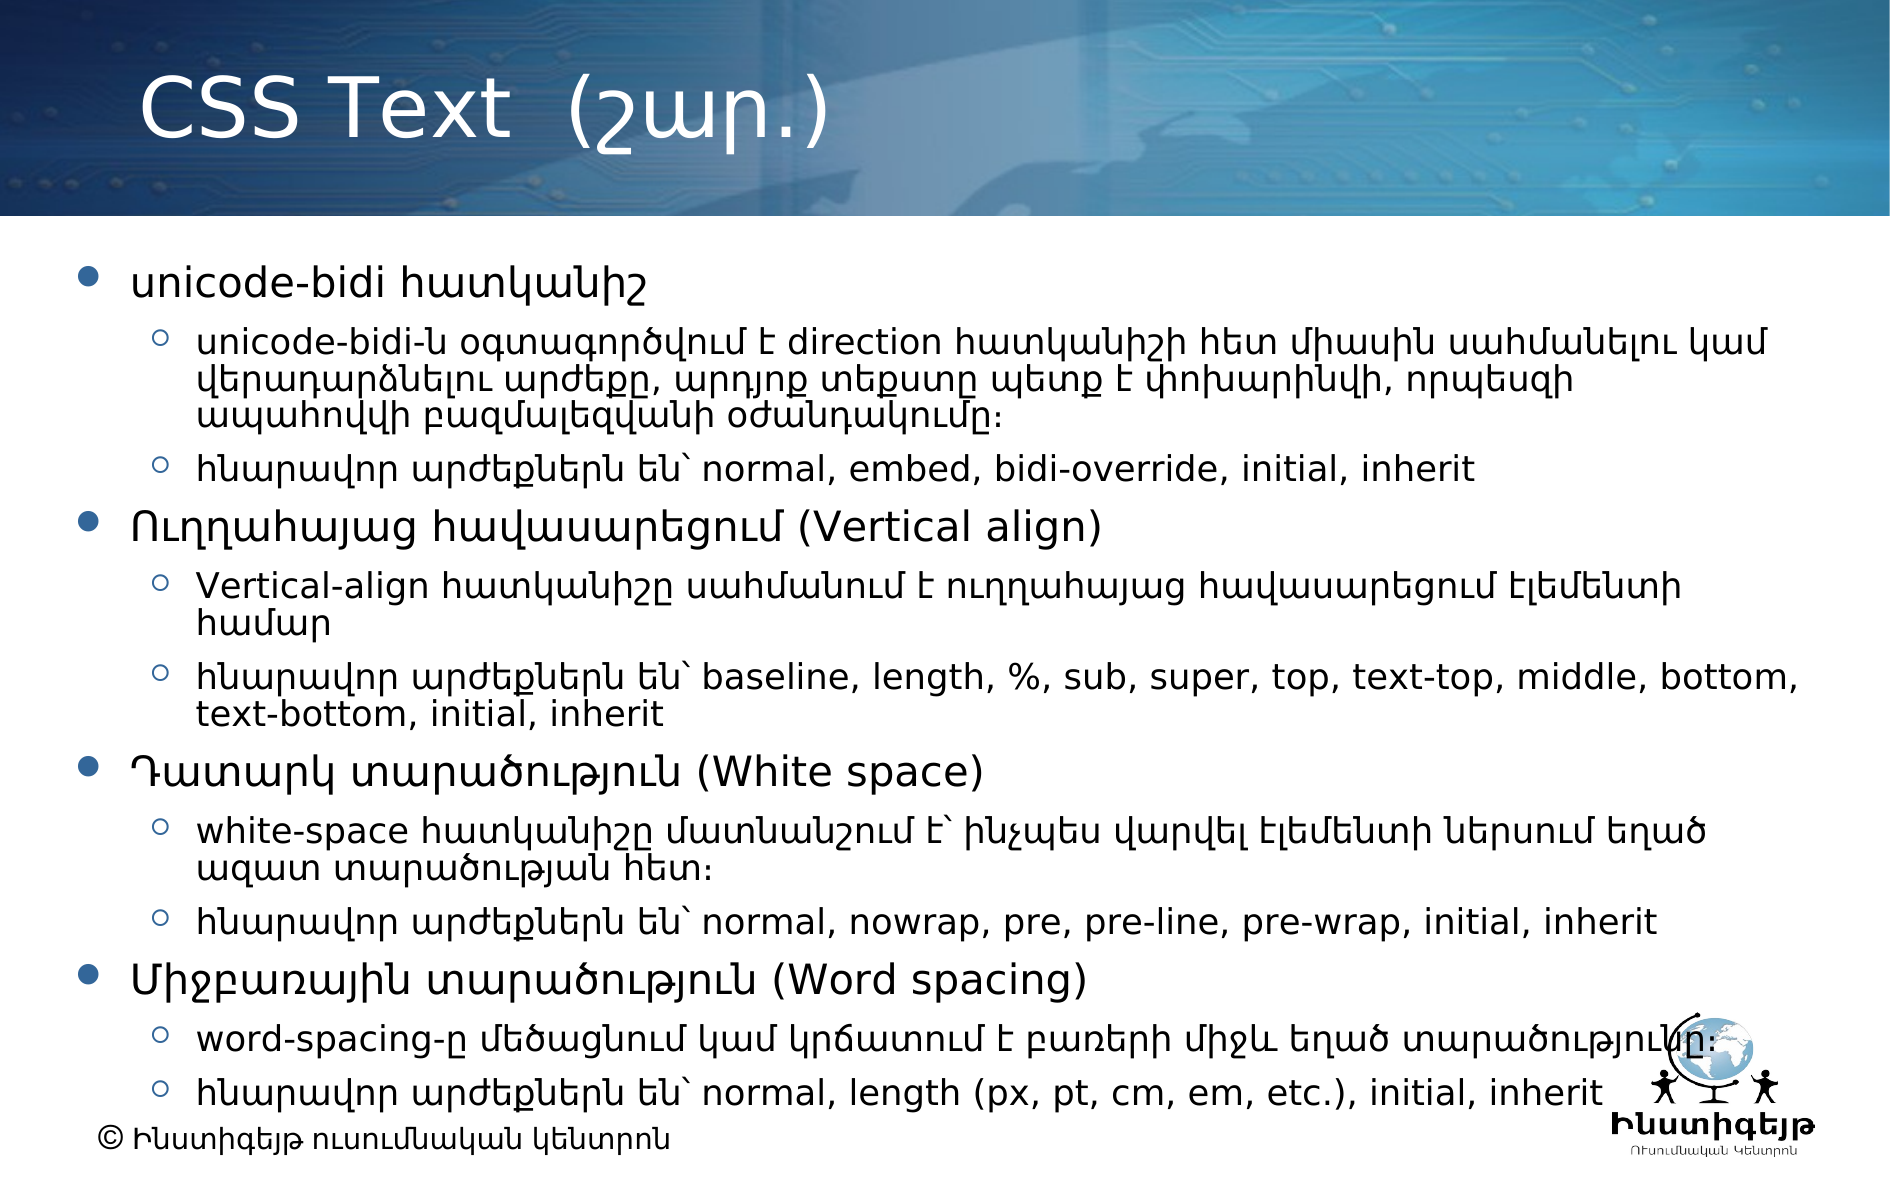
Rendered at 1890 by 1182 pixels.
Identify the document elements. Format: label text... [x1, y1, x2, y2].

list unicode-bidi հատկանիշ unicode-bidi-ն օգտագործվում է direction հատկանիշի հետ միասին սահմանելու կամ վերադարձնելու արժեքը, արդյոք տեքստը պետք է փոխարինվի, որպեսզի ապահովվի բազմալեզվանի օժանդակումը։ հնարավոր արժեքներն են՝ normal, embed, bidi-override, initial, inherit Ուղղահայաց հավասարեցում (Vertical align) Vertical-align հատկանիշը սահմանում է ուղղահայաց հավասարեցում էլեմենտի համար հնարավոր արժեքներն են՝ baseline, length, %, sub, super, top, text-top, middle, bottom, text-bottom, initial, inherit Դատարկ տարածություն (White space) white-space հատկանիշը մատնանշում է՝ ինչպես վարվել էլեմենտի ներսում եղած ազատ տարածության հետ։ հնարավոր արժեքներն են՝ normal, nowrap, pre, pre-line, pre-wrap, initial, inherit Միջբառային տարածություն (Word spacing) word-spacing-ը մեծացնում կամ կրճատում է բառերի միջև եղած տարածությունը։ հնարավոր արժեքներն են՝ normal, length (px, pt, cm, em, etc.), initial, inherit [75, 262, 1802, 287]
picture [1612, 1012, 1815, 1157]
picture [1612, 1044, 1616, 1056]
picture [0, 0, 1890, 216]
picture [1667, 1044, 1677, 1049]
